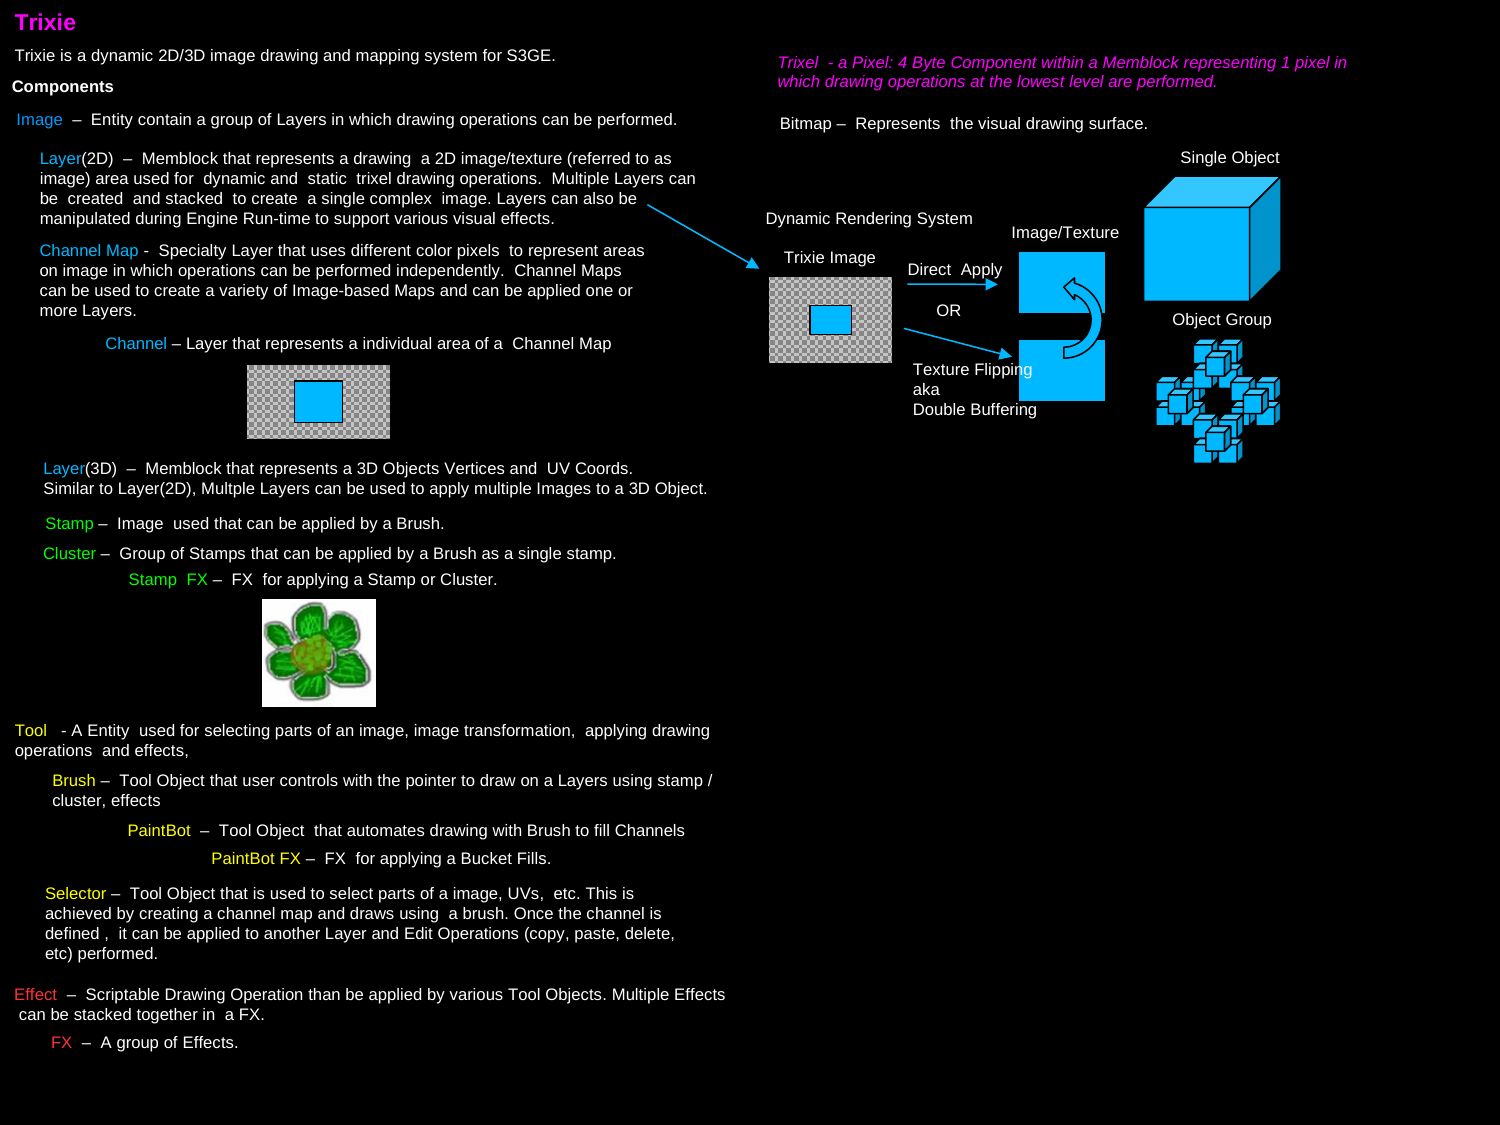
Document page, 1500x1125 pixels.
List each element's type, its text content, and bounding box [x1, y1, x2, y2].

text_box Direct Apply [893, 251, 1023, 287]
text_box Image – Entity contain a group of Layers in which drawing operations can be performed. [1, 101, 694, 137]
picture [262, 599, 376, 707]
text_box Trixie [0, 0, 97, 37]
text_box PaintBot – Tool Object that automates drawing with Brush to fill Channels [112, 812, 702, 848]
text_box Image/Texture [996, 213, 1167, 250]
text_box Cluster – Group of Stamps that can be applied by a Brush as a single stamp. [28, 534, 633, 571]
text_box Layer(3D) – Memblock that represents a 3D Objects Vertices and UV Coords. Similar to Layer(2D), Multple Layers can be used to apply multiple Images to a 3D Object. [28, 449, 729, 506]
text_box OR [921, 292, 977, 328]
text_box Components [0, 73, 129, 105]
text_box Trixie is a dynamic 2D/3D image drawing and mapping system for S3GE. [0, 37, 573, 73]
text_box Effect – Scriptable Drawing Operation than be applied by various Tool Objects. Multiple Effects can be stacked together in a FX. [0, 976, 742, 1032]
text_box Dynamic Rendering System [750, 199, 989, 236]
text_box Trixel - a Pixel: 4 Byte Component within a Memblock representing 1 pixel in which drawing operations at the lowest level are performed. [762, 43, 1368, 100]
text_box [1155, 338, 1281, 464]
text_box Stamp FX – FX for applying a Stamp or Cluster. [113, 560, 514, 597]
text_box [245, 364, 391, 440]
text_box Brush – Tool Object that user controls with the pointer to draw on a Layers using stamp / cluster, effects [37, 762, 776, 818]
text_box Selector – Tool Object that is used to select parts of a image, UVs, etc. This is achieved by creating a channel map and draws using a brush. Once the channel is defined , it can be applied to another Layer and Edit Operations (copy, paste, delete, etc) performed. [30, 874, 715, 971]
text_box Channel Map - Specialty Layer that uses different color pixels to represent areas on image in which operations can be performed independently. Channel Maps can be used to create a variety of Image-based Maps and can be applied one or more Layers. [24, 231, 663, 328]
text_box PaintBot FX – FX for applying a Bucket Fills. [196, 840, 567, 876]
text_box FX – A group of Effects. [36, 1024, 255, 1060]
text_box Layer(2D) – Memblock that represents a drawing a 2D image/texture (referred to as image) area used for dynamic and static trixel drawing operations. Multiple Layers can be created and stacked to create a single complex image. Layers can also be manipulated during Engine Run-time to support various visual effects. [24, 140, 726, 236]
text_box Object Group [1157, 301, 1327, 337]
text_box Stamp – Image used that can be applied by a Brush. [30, 506, 466, 541]
text_box Trixie Image [769, 238, 892, 275]
text_box Texture Flipping aka Double Buffering [898, 350, 1053, 427]
text_box Tool - A Entity used for selecting parts of an image, image transformation, applying drawing operations and effects, [0, 712, 767, 768]
text_box Single Object [1165, 138, 1324, 175]
text_box [768, 276, 894, 364]
text_box Channel – Layer that represents a individual area of a Channel Map [90, 324, 729, 361]
text_box Bitmap – Represents the visual drawing surface. [765, 105, 1230, 141]
text_box [1018, 251, 1106, 402]
text_box [1143, 176, 1282, 302]
